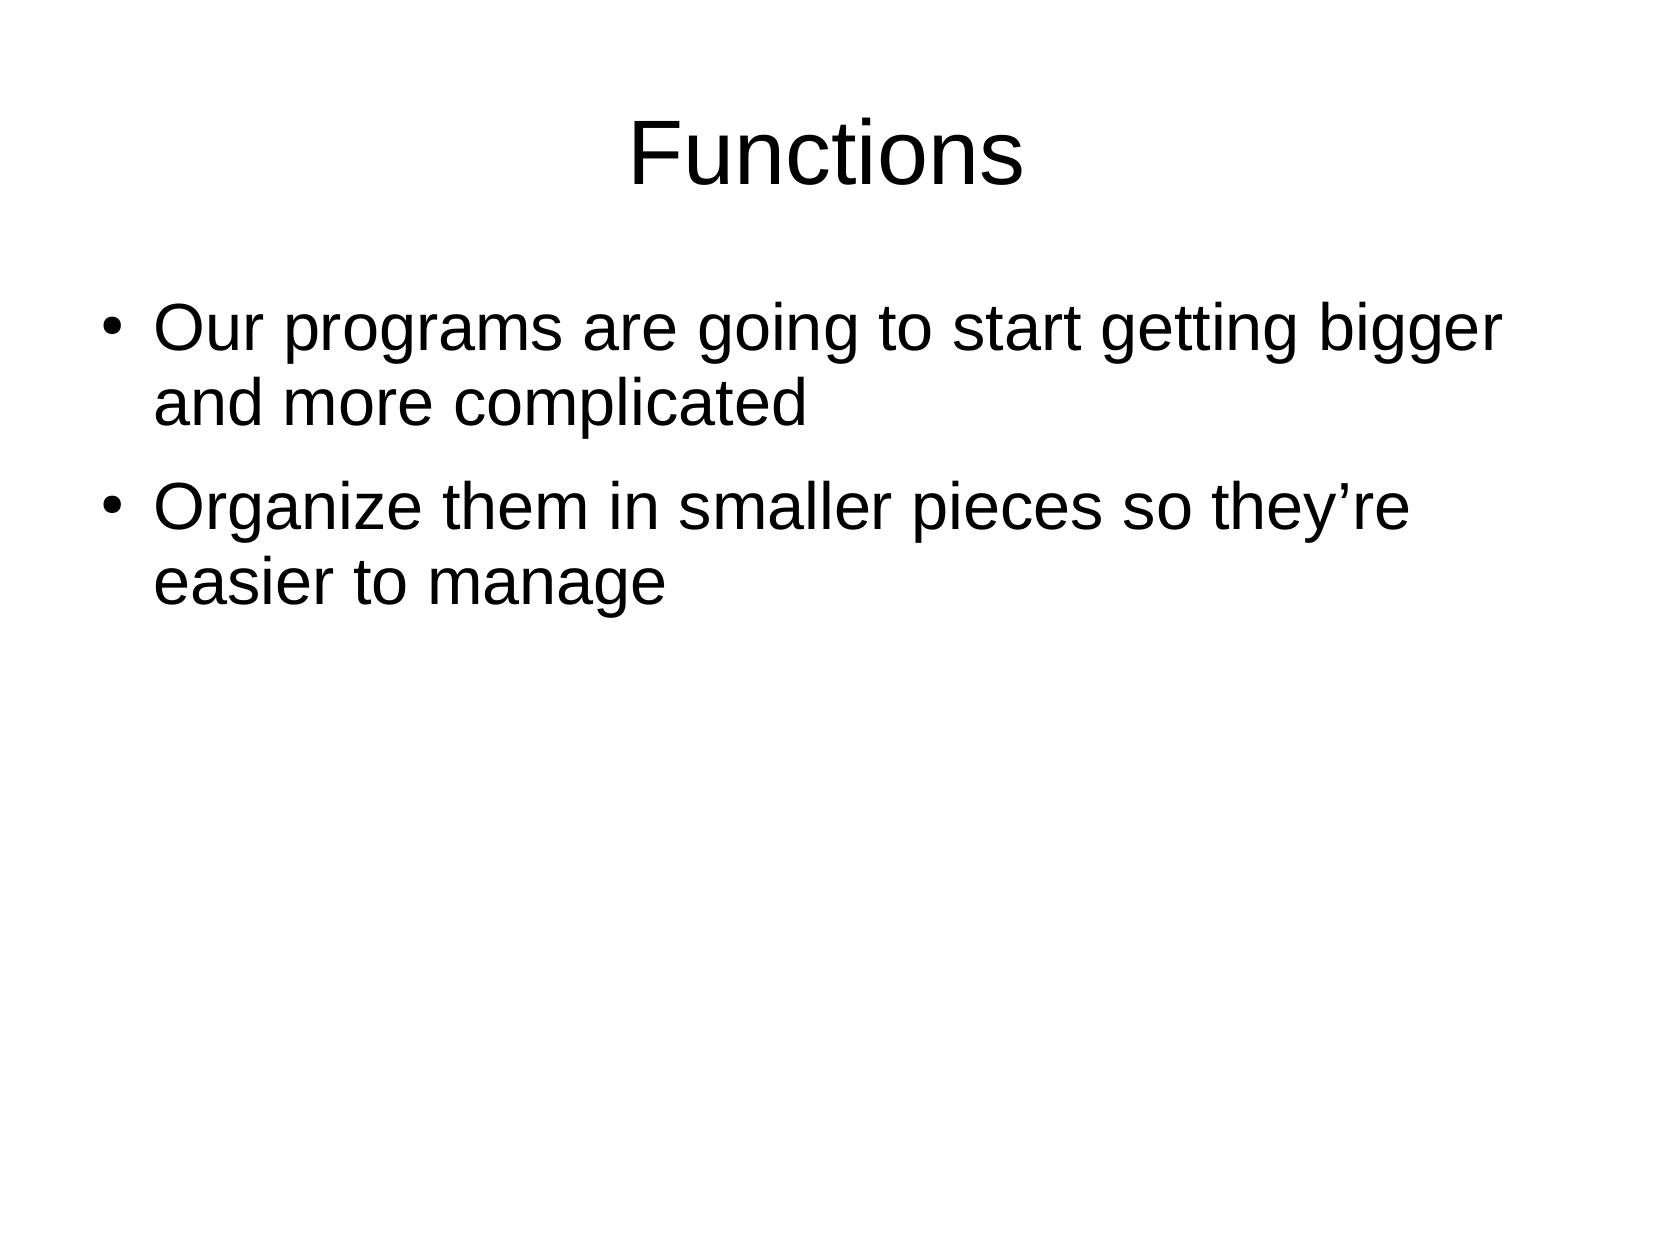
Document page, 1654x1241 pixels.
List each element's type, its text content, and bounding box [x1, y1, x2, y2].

list Our programs are going to start getting bigger and more complicated Organize them in smaller pieces so they’re easier to manage [82, 290, 1571, 1082]
title Functions [82, 49, 1571, 257]
